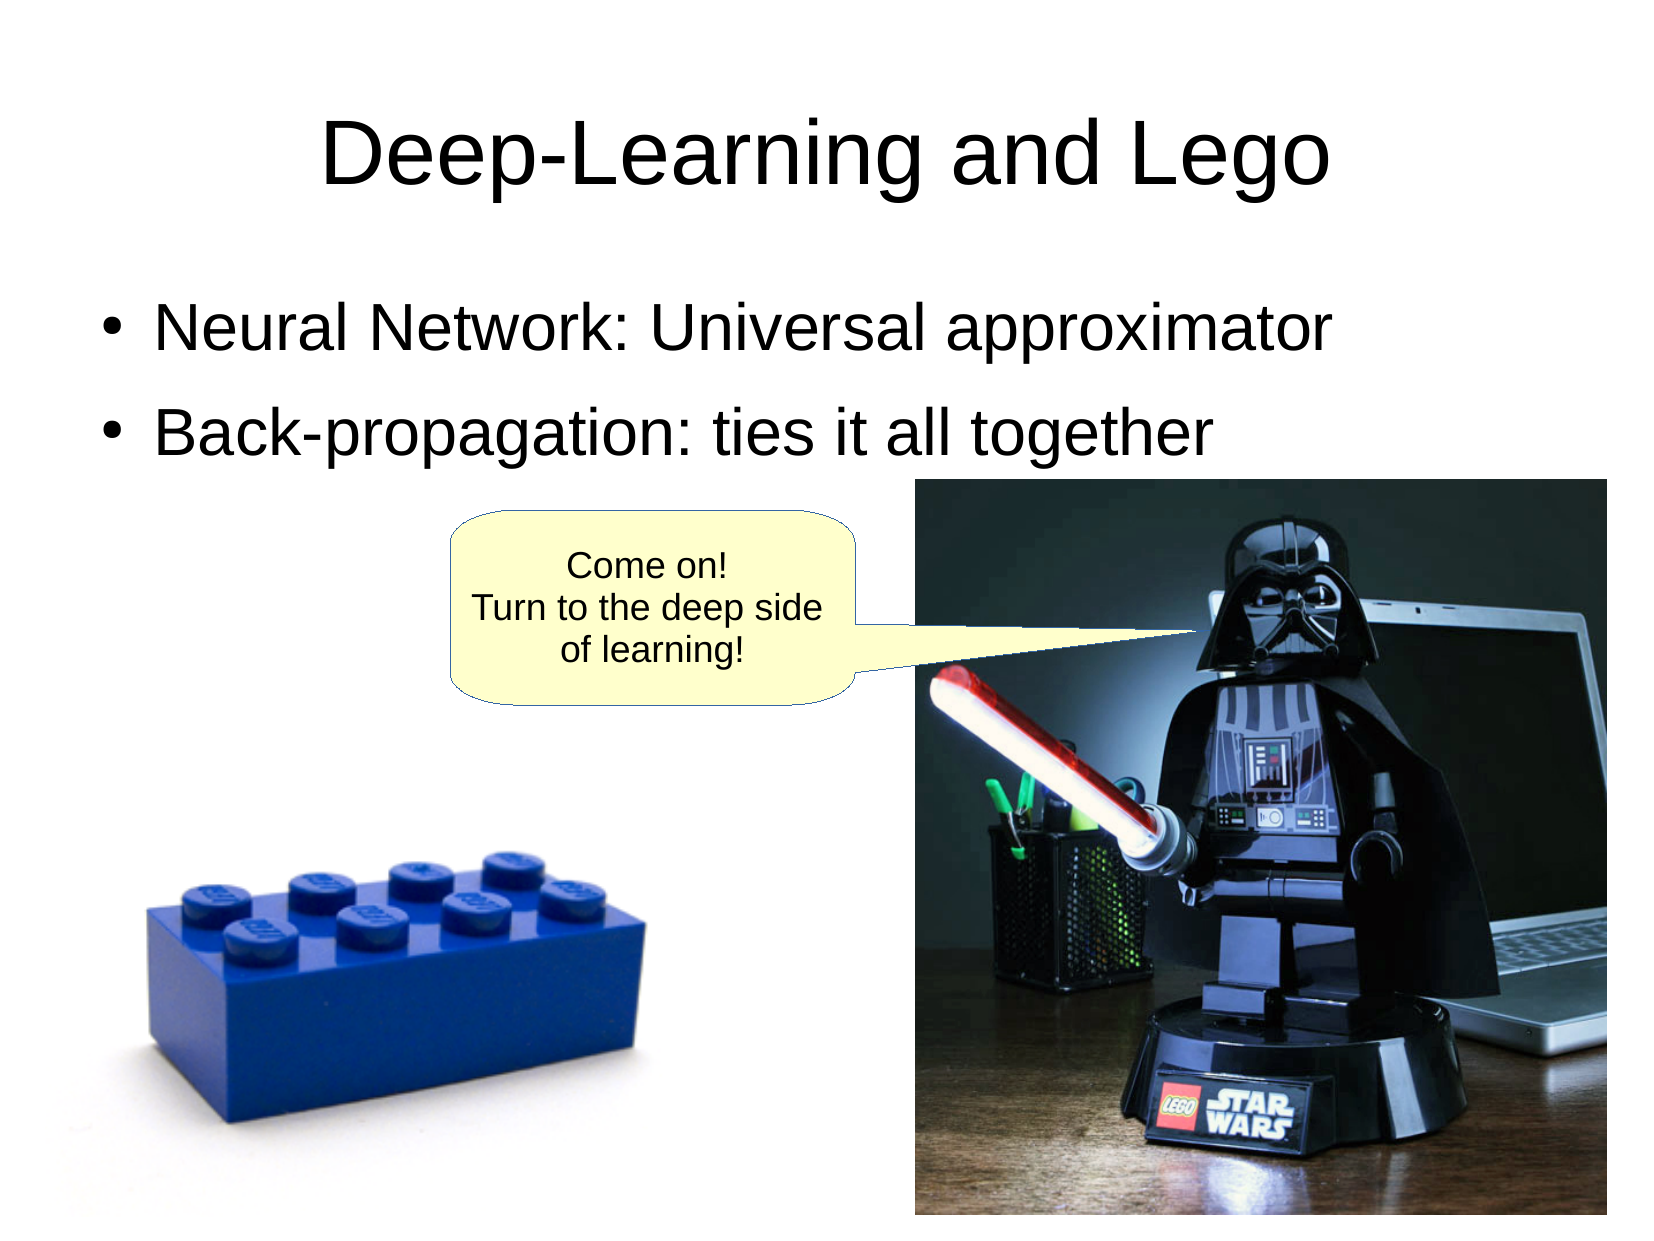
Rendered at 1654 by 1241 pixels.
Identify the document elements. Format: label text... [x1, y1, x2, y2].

title Deep-Learning and Lego [82, 49, 1571, 257]
list Neural Network: Universal approximator Back-propagation: ties it all together [82, 290, 1571, 1010]
picture [45, 764, 704, 1217]
picture [915, 479, 1607, 1215]
text_box Come on! Turn to the deep side of learning! [450, 510, 1210, 706]
